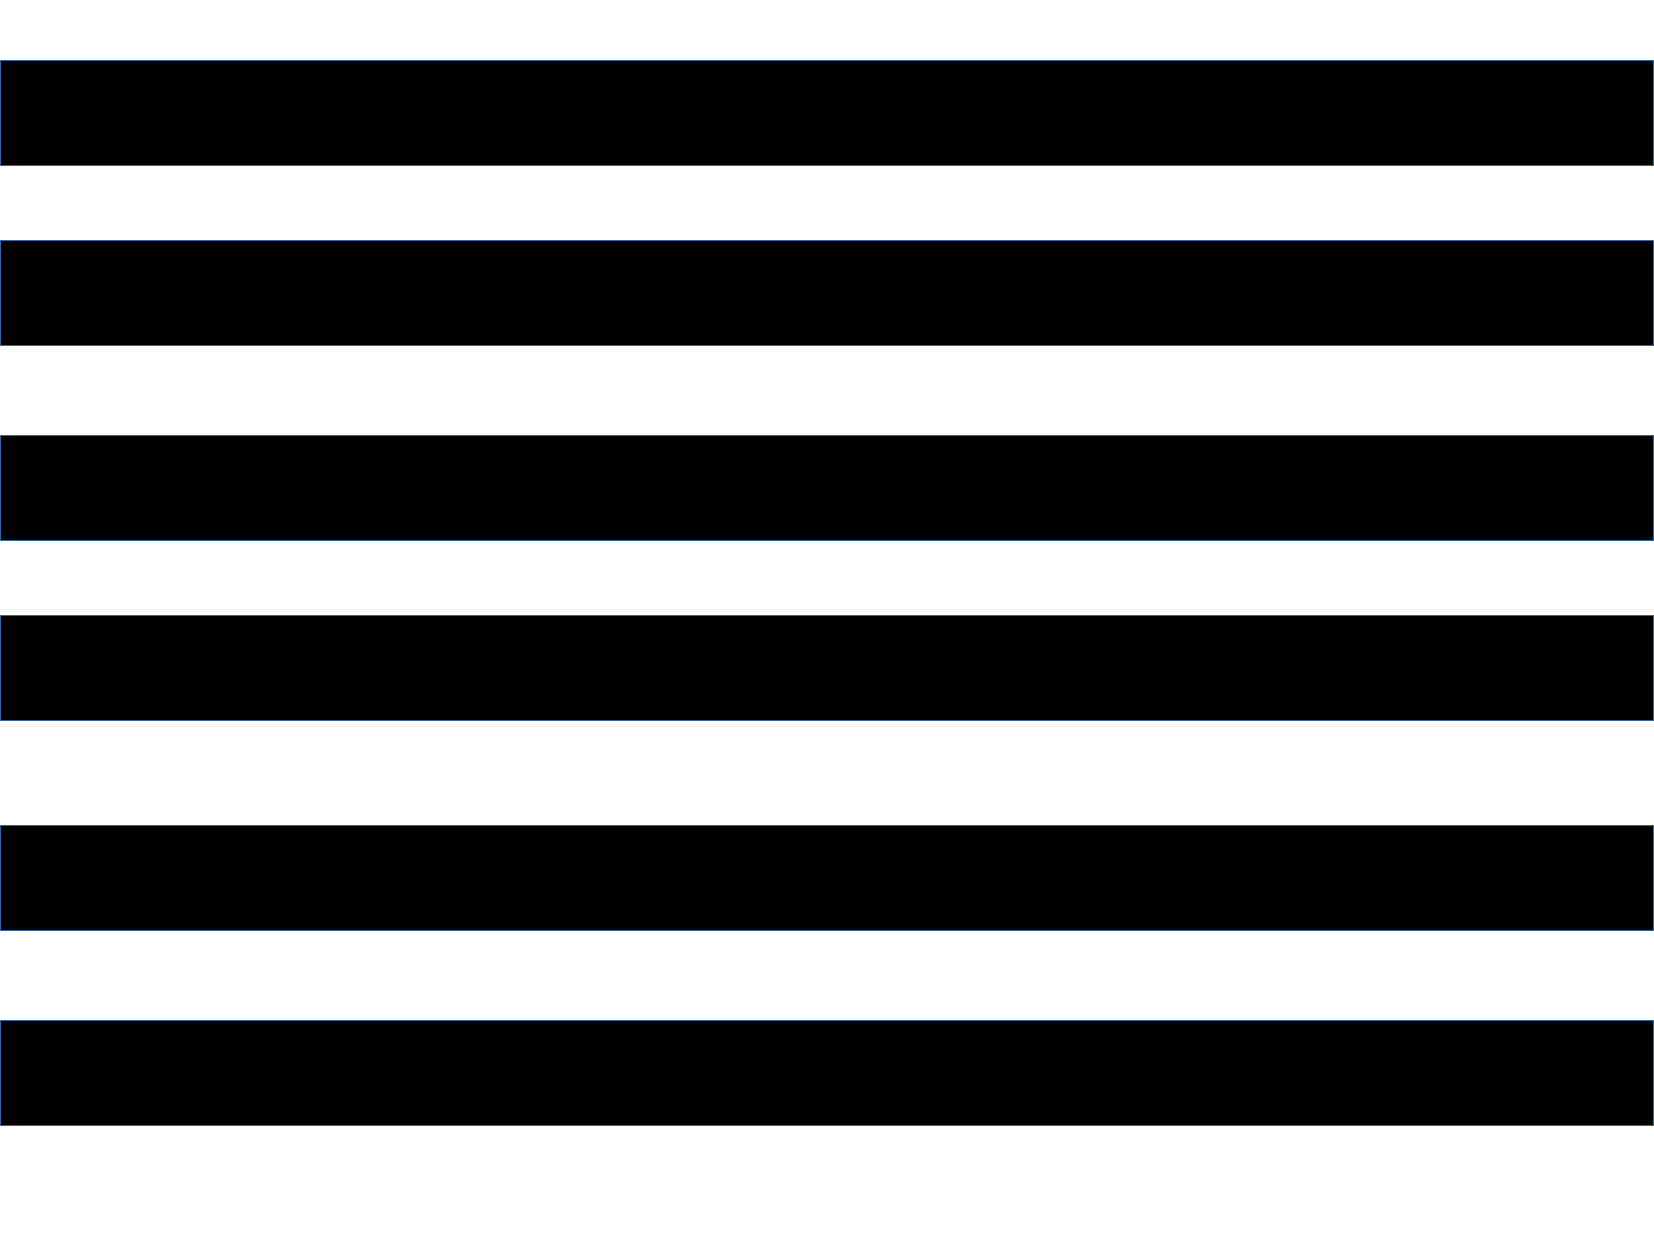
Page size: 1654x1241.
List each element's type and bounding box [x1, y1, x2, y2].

text_box [0, 435, 1654, 541]
text_box [0, 1020, 1654, 1126]
text_box [0, 240, 1654, 346]
text_box [0, 60, 1654, 166]
text_box [0, 825, 1654, 931]
text_box [0, 615, 1654, 721]
